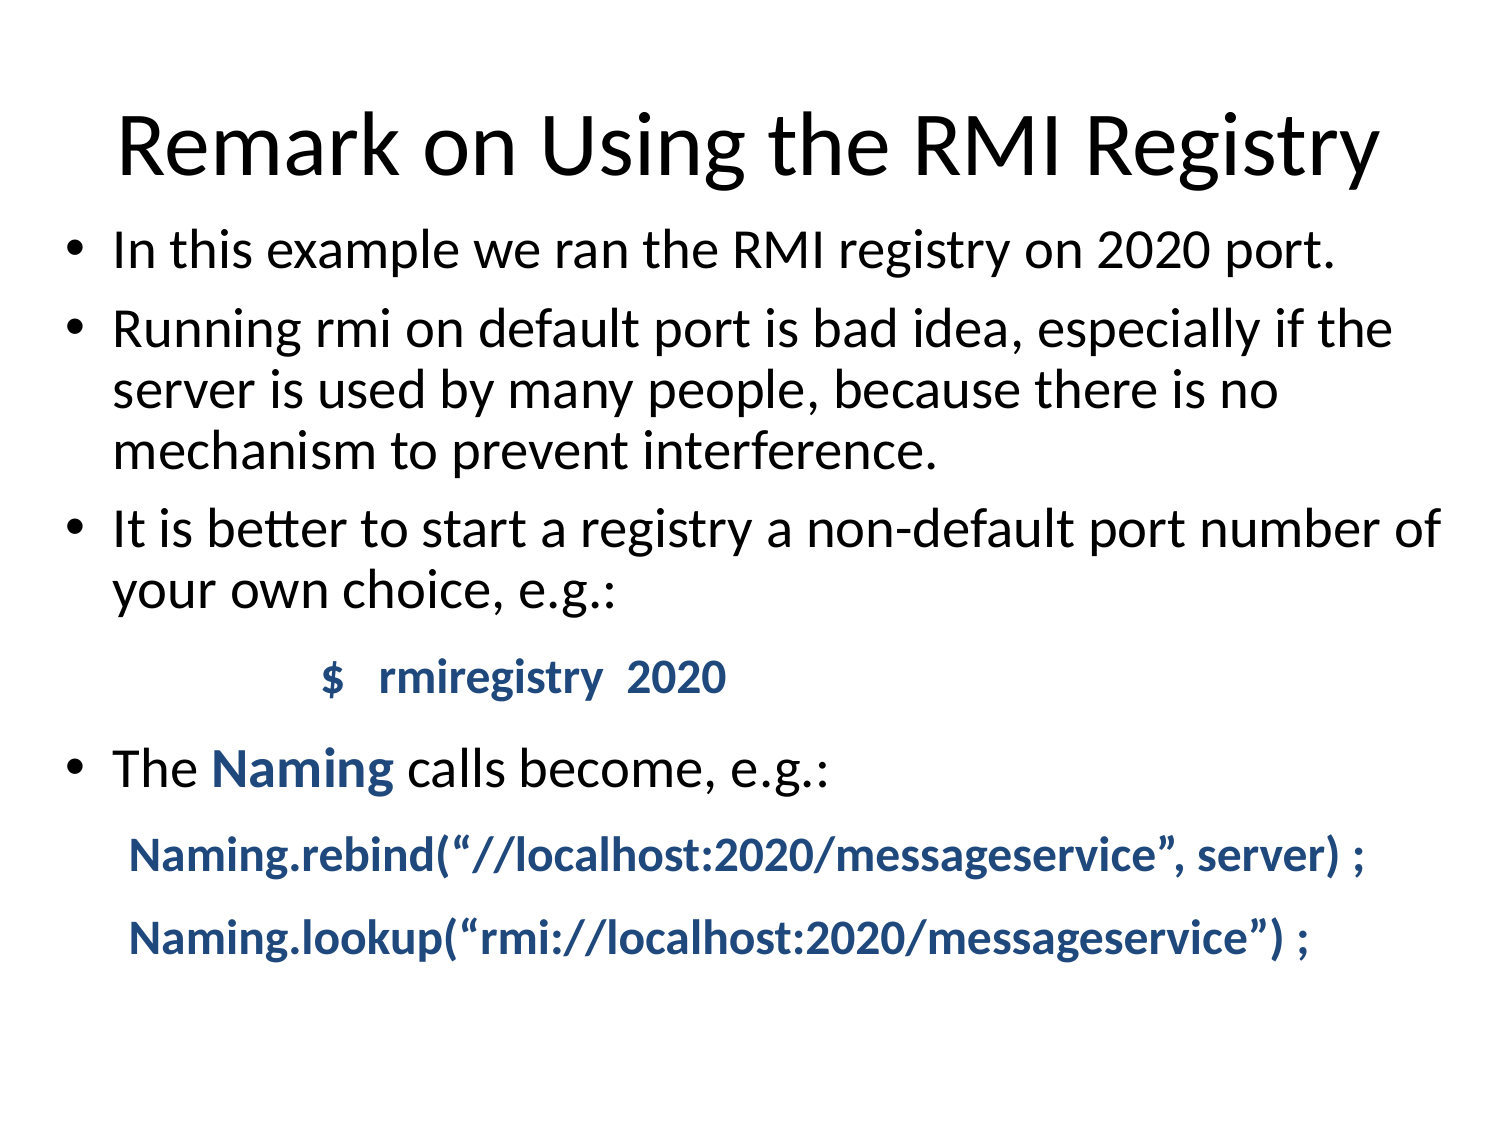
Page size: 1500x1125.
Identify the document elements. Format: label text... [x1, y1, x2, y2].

title Remark on Using the RMI Registry [75, 45, 1425, 212]
list In this example we ran the RMI registry on 2020 port. Running rmi on default port is bad idea, especially if the server is used by many people, because there is no mechanism to prevent interference. It is better to start a registry a non-default port number of your own choice, e.g.: $ rmiregistry 2020 The Naming calls become, e.g.: Naming.rebind(“//localhost:2020/messageservice”, server) ; Naming.lookup(“rmi://localhost:2020/messageservice”) ; [50, 212, 1500, 988]
